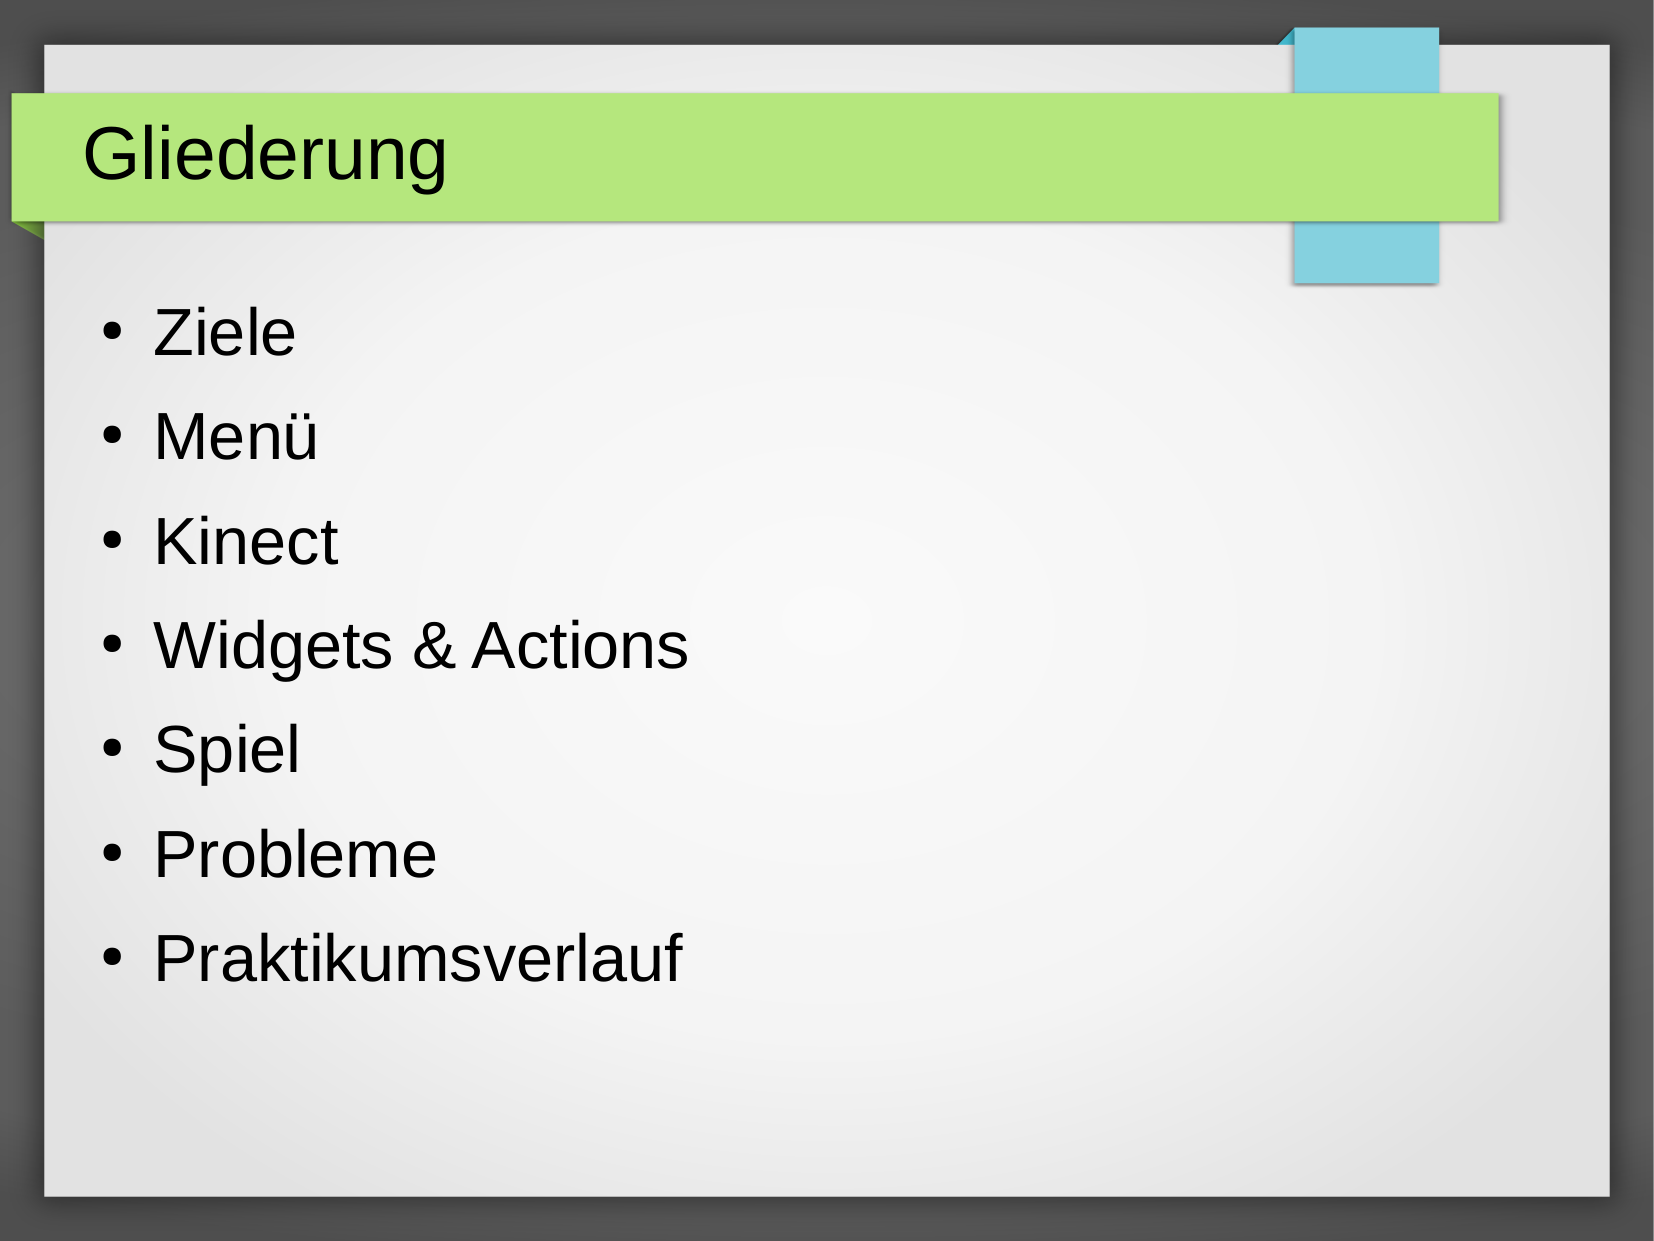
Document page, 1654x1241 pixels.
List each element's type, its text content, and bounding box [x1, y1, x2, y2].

title Gliederung [82, 94, 1264, 213]
list Ziele Menü Kinect Widgets & Actions Spiel Probleme Praktikumsverlauf [82, 295, 1571, 1015]
picture [0, 0, 1654, 1241]
